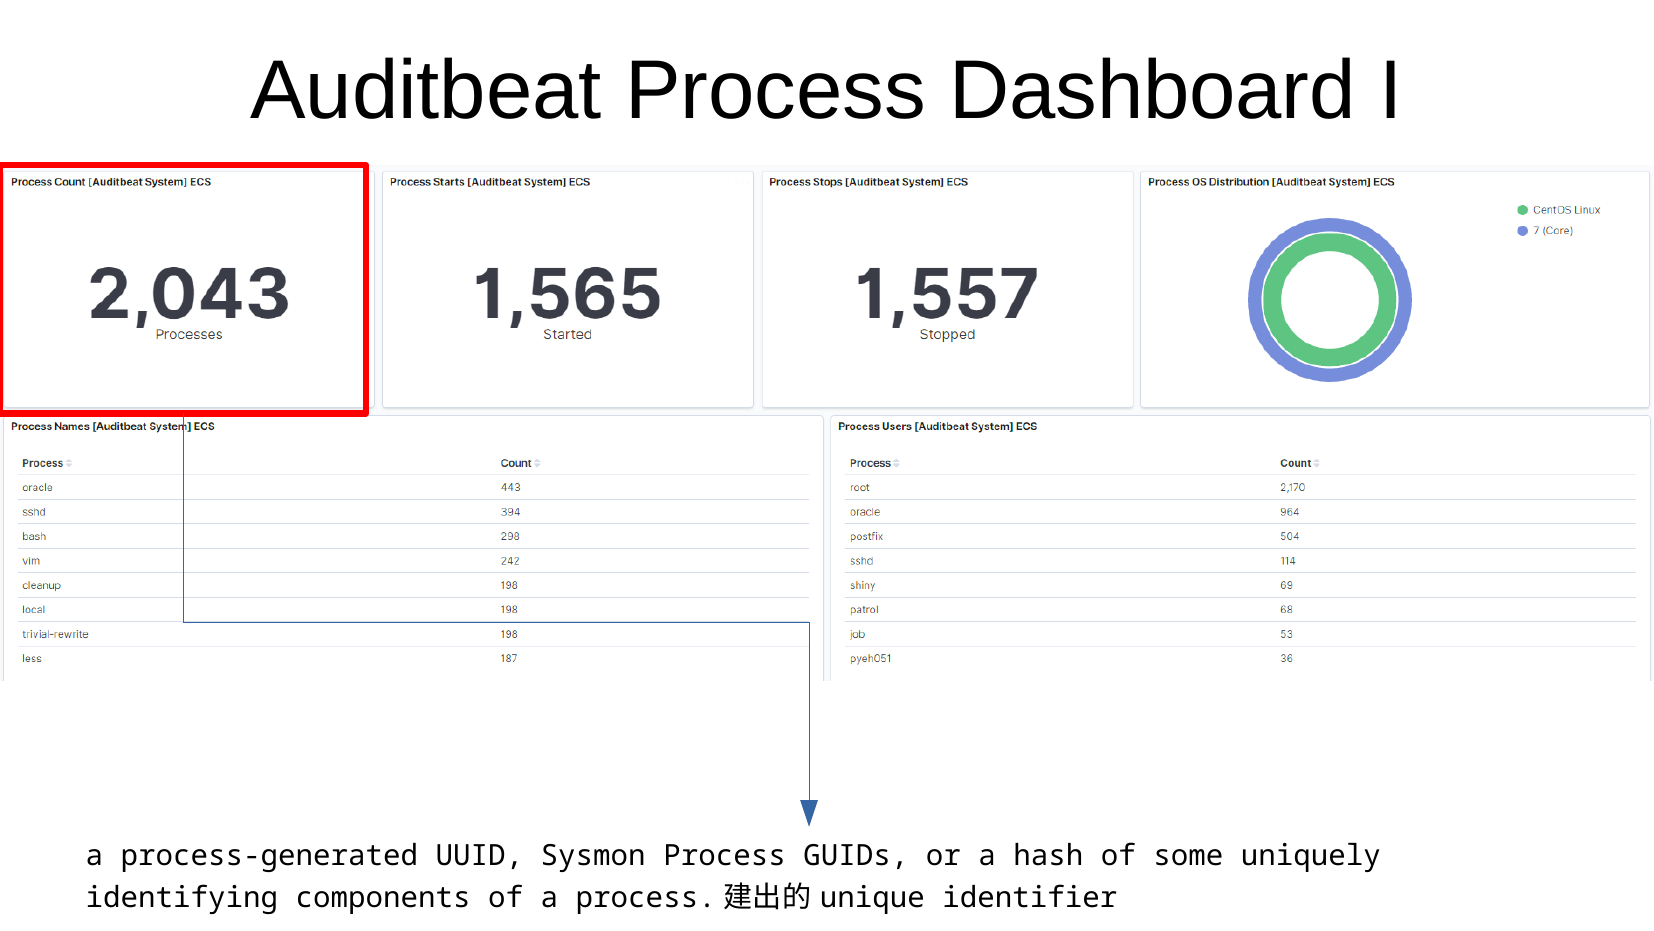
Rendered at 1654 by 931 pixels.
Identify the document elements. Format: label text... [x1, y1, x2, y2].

picture [3, 168, 363, 410]
picture [184, 165, 1654, 681]
text_box a process-generated UUID, Sysmon Process GUIDs, or a hash of some uniquely identifying components of a process.建出的unique identifier [70, 826, 1548, 926]
text_box Auditbeat Process Dashboard I [47, 35, 1607, 165]
picture [0, 417, 809, 681]
